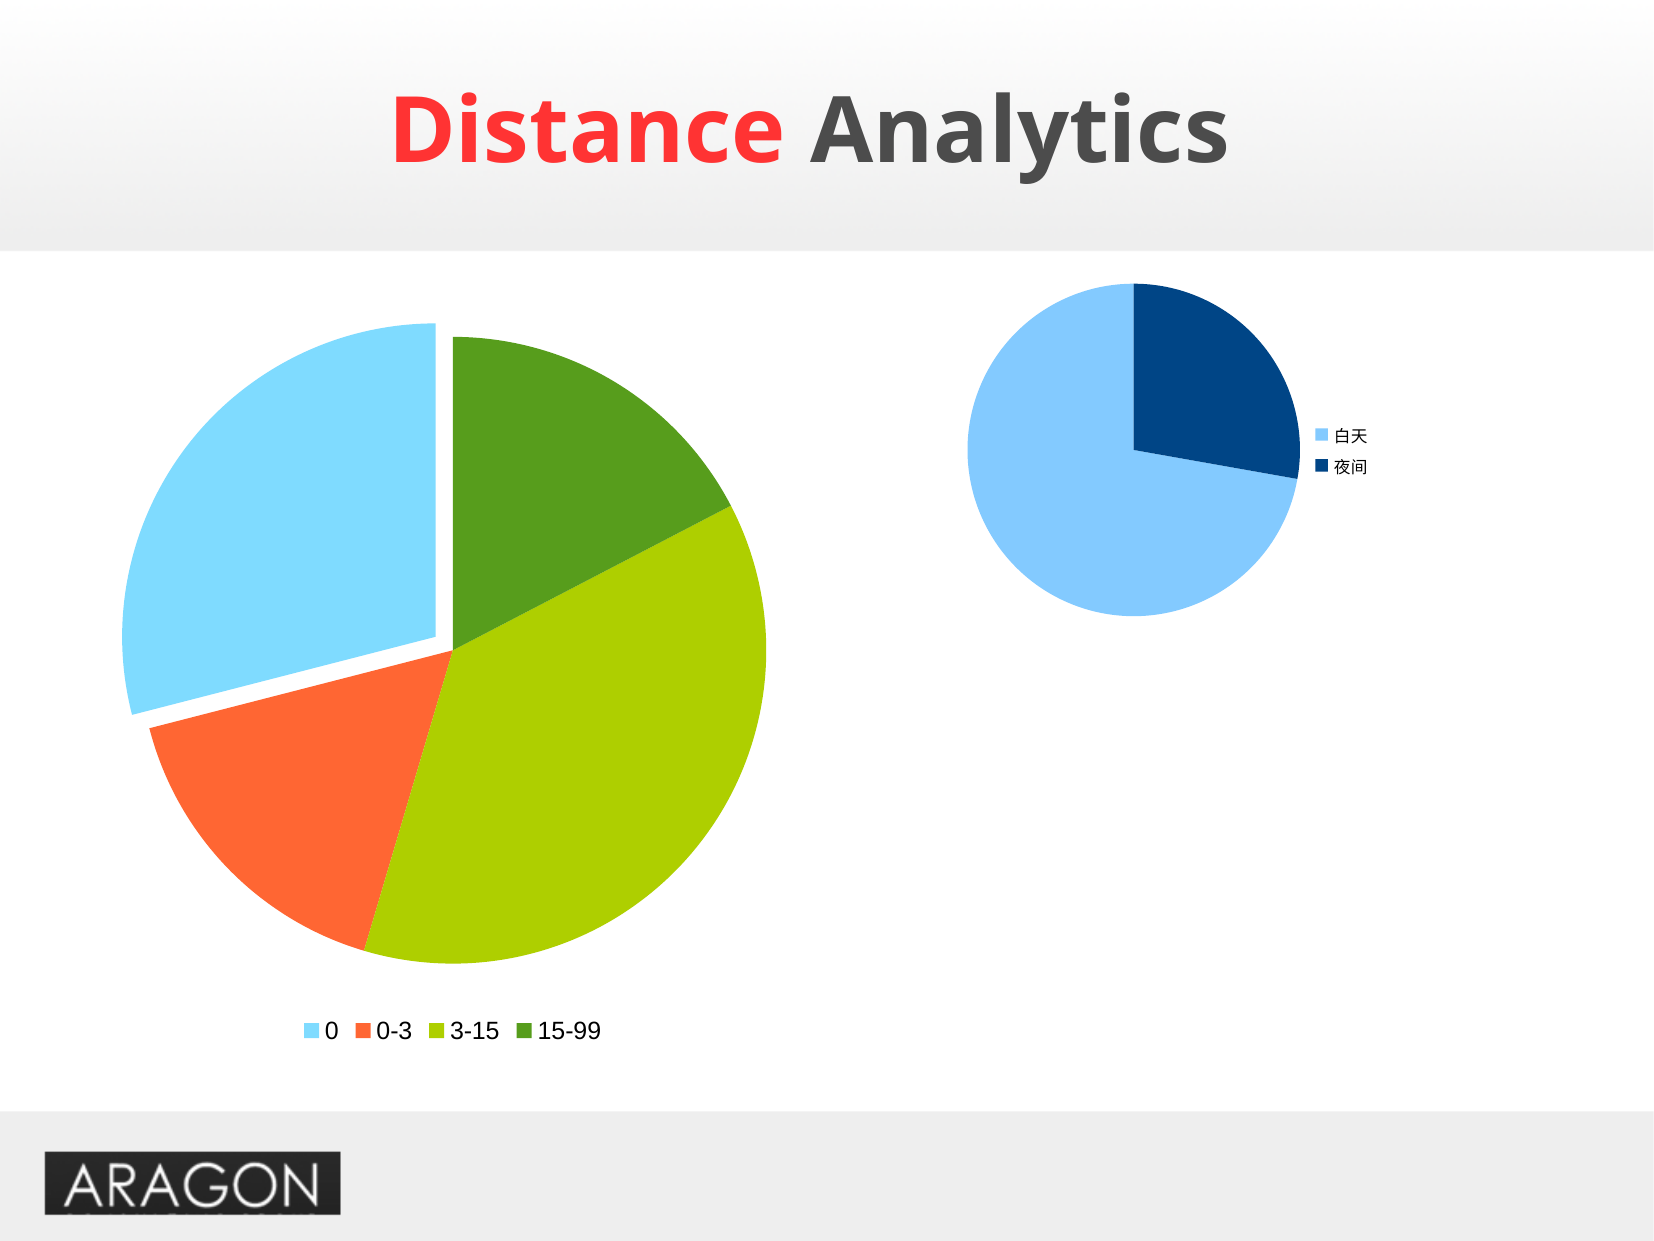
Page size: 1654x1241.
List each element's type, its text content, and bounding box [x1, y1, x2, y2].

chart [958, 262, 1388, 638]
picture [0, 0, 1654, 1241]
chart [1, 300, 905, 1051]
title Distance Analytics [76, 23, 1565, 231]
